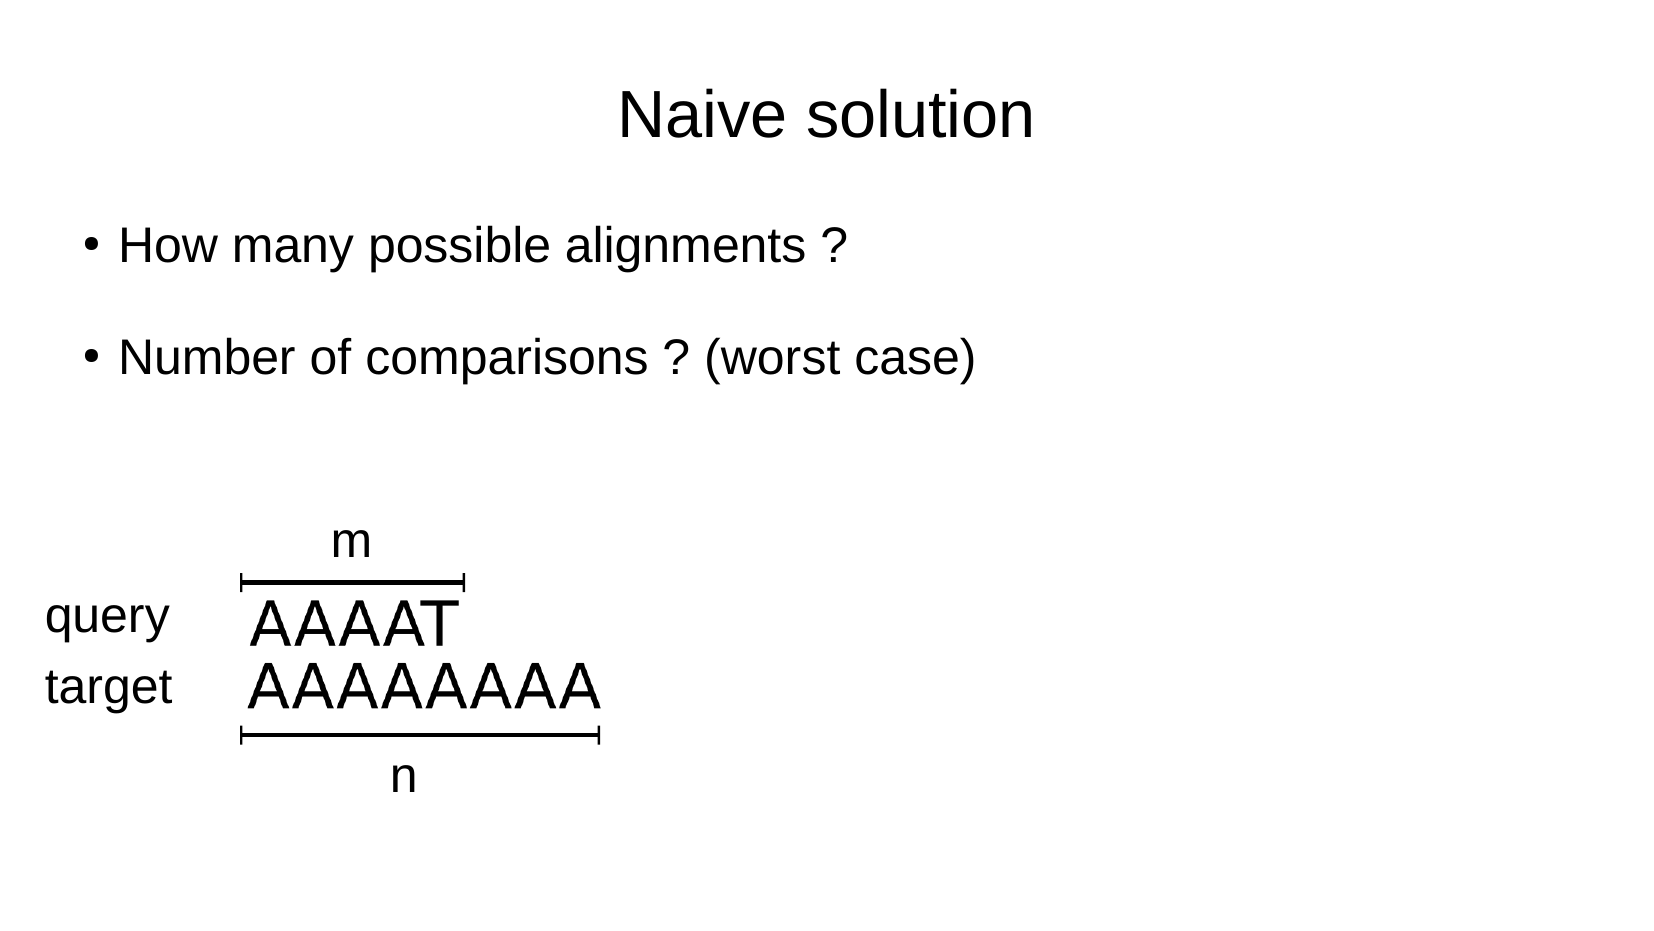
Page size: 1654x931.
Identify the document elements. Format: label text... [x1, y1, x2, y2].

subtitle How many possible alignments ? Number of comparisons ? (worst case) [82, 217, 1571, 758]
text_box query [30, 579, 256, 650]
text_box m [315, 504, 451, 575]
picture [256, 590, 669, 717]
text_box target [30, 650, 256, 722]
title Naive solution [82, 37, 1571, 193]
text_box n [375, 739, 511, 811]
